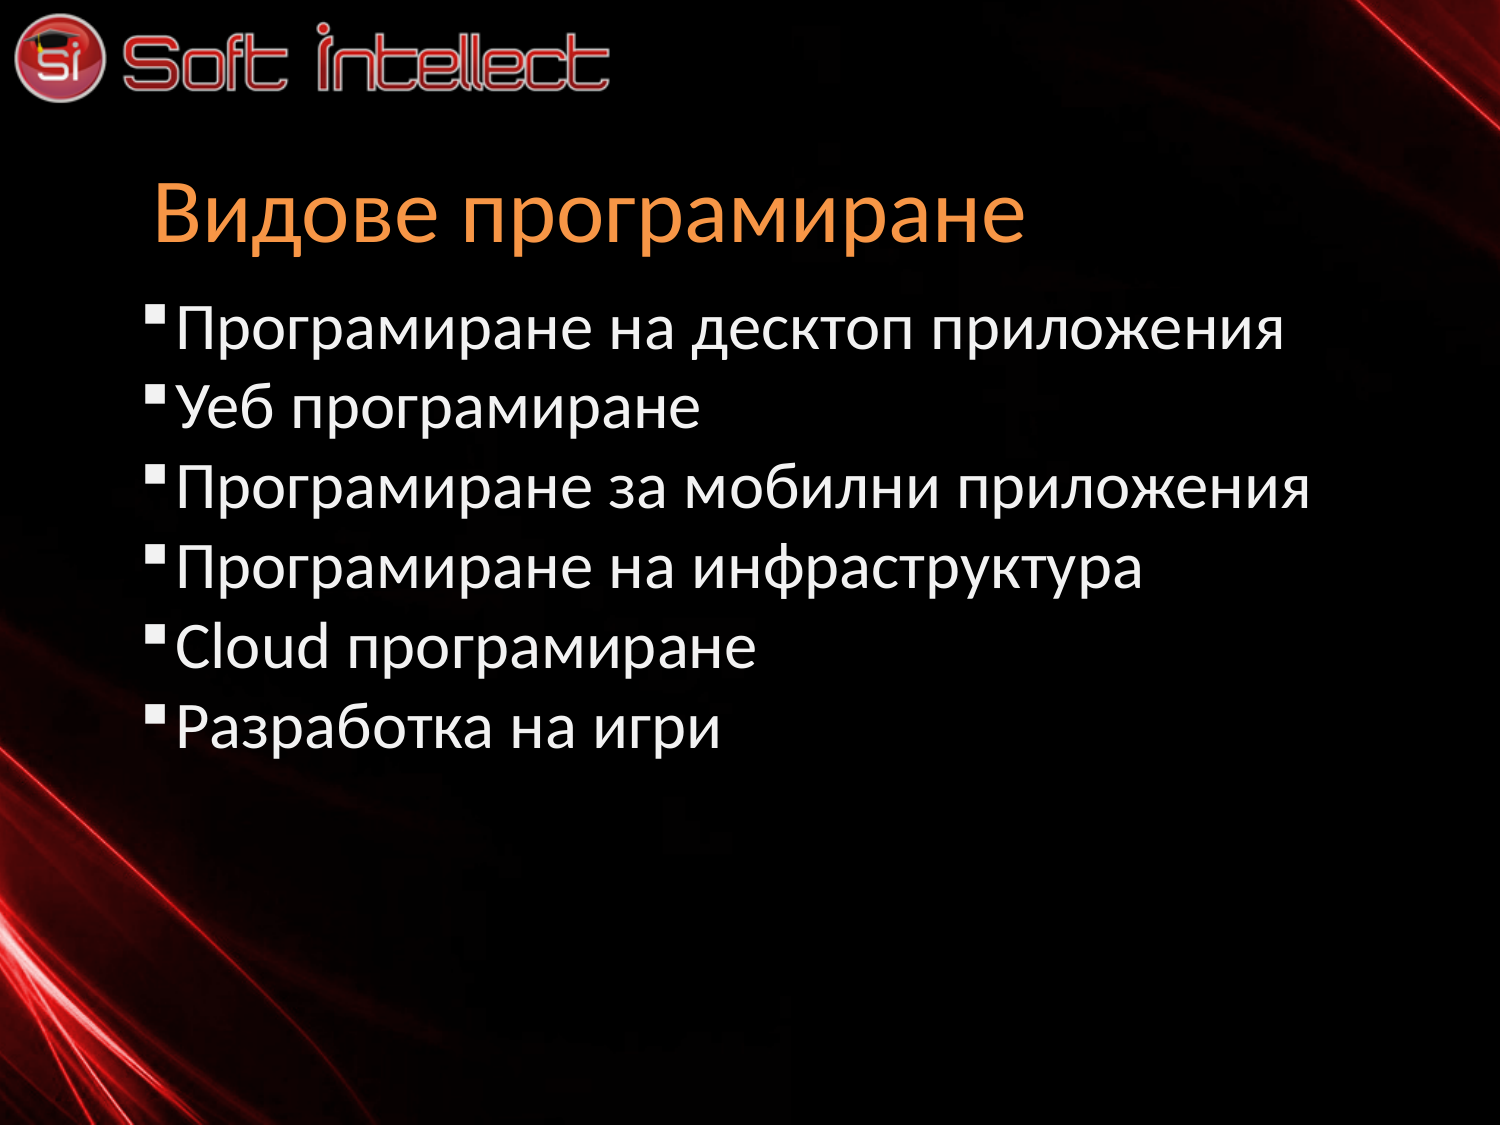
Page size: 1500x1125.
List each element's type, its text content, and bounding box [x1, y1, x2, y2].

text_box Видове програмиране [137, 112, 1488, 300]
picture [0, 0, 1500, 1125]
text_box Програмиране на десктоп приложения Уеб програмиране Програмиране за мобилни приложения Програмиране на инфраструктура Cloud програмиране Разработка на игри [125, 275, 1413, 1018]
